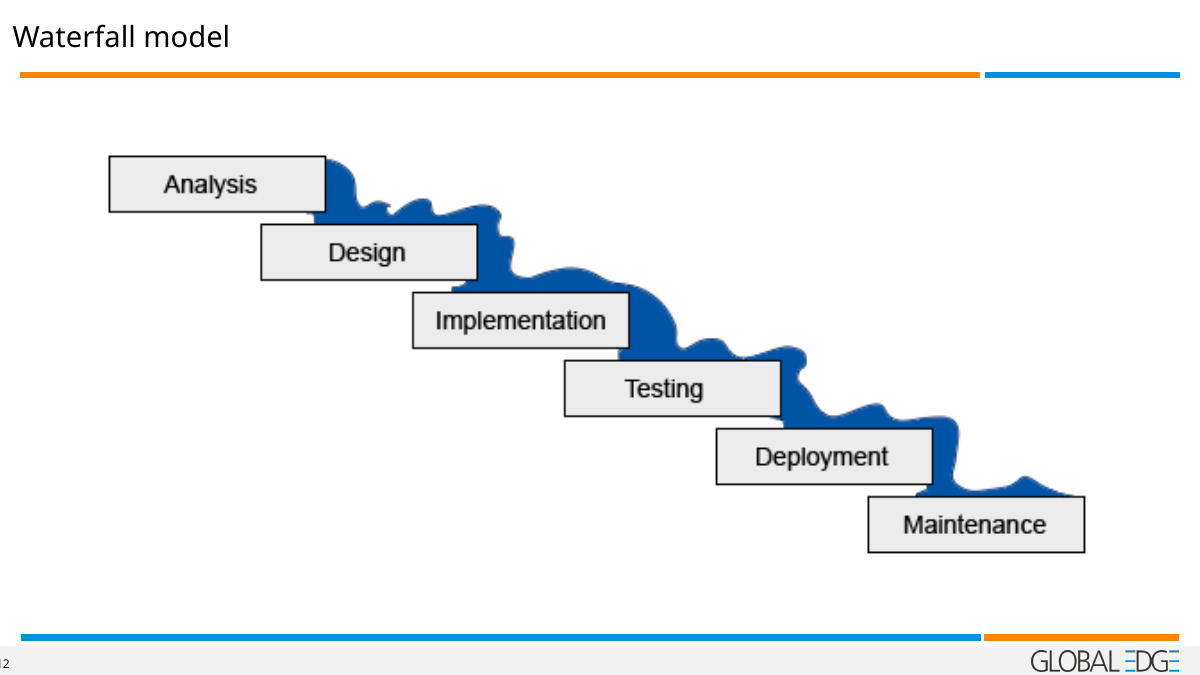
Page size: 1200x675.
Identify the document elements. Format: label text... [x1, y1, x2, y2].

title Waterfall model [12, 9, 1088, 63]
picture [100, 129, 1100, 577]
picture [1031, 650, 1179, 672]
